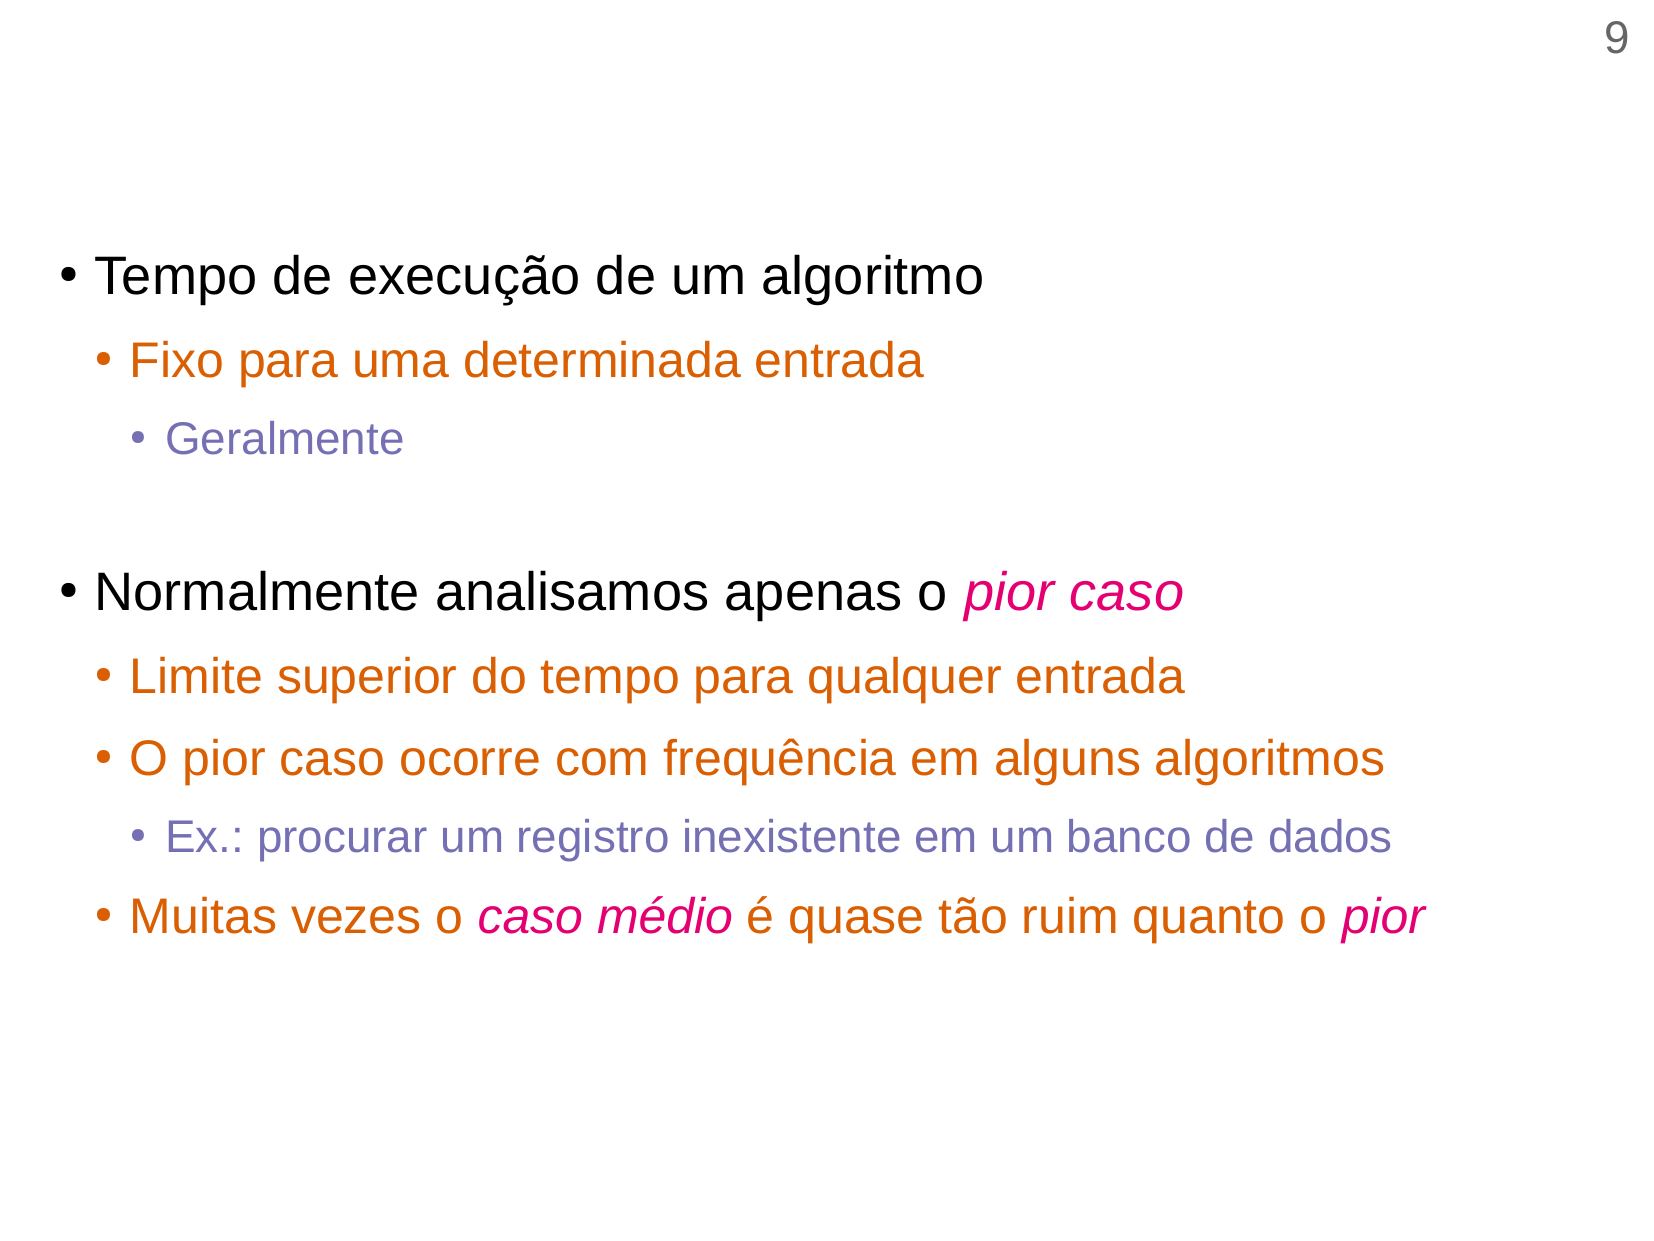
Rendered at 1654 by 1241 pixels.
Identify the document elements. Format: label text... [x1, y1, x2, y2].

list Tempo de execução de um algoritmo Fixo para uma determinada entrada Geralmente Normalmente analisamos apenas o pior caso Limite superior do tempo para qualquer entrada O pior caso ocorre com frequência em alguns algoritmos Ex.: procurar um registro inexistente em um banco de dados Muitas vezes o caso médio é quase tão ruim quanto o pior [59, 236, 1595, 1211]
